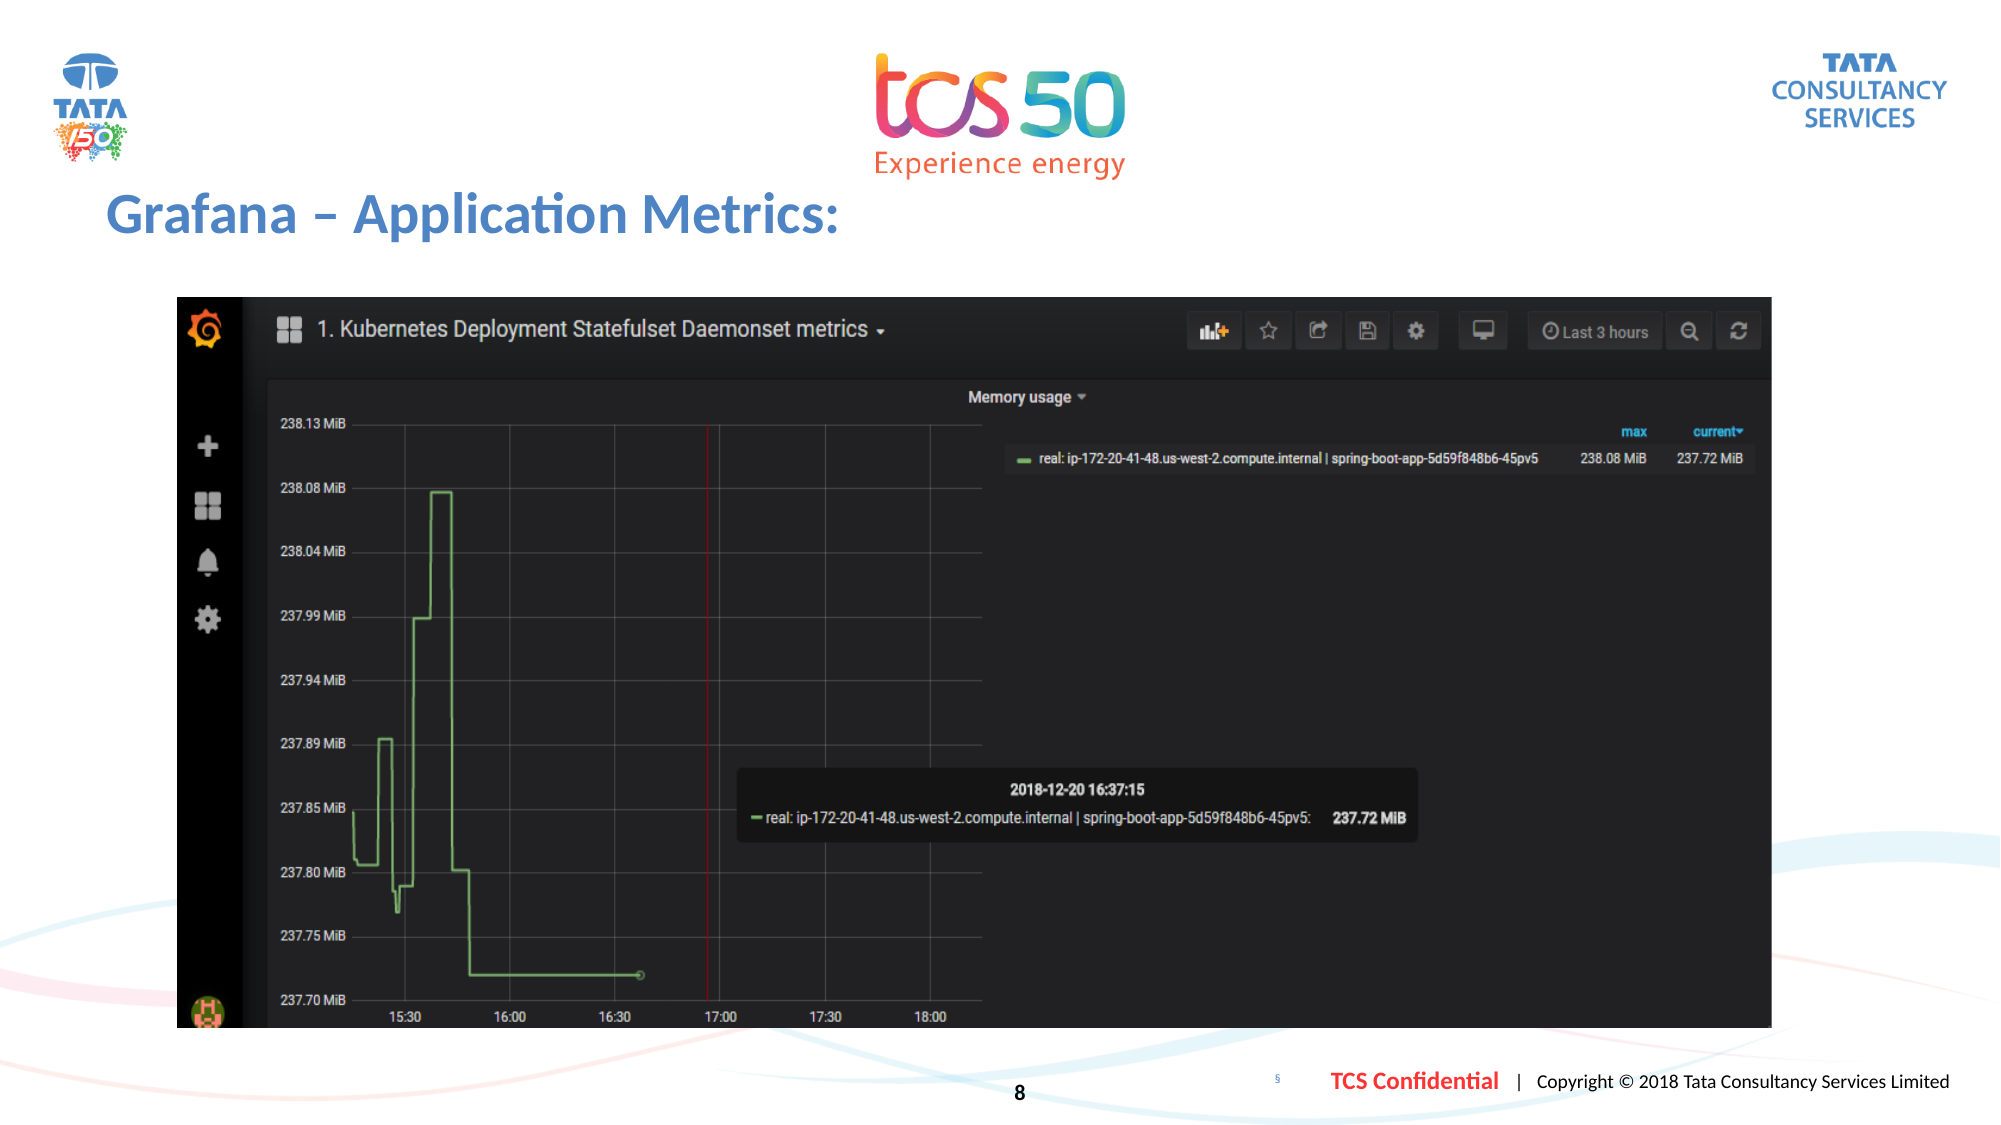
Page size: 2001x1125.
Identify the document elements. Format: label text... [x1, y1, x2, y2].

picture [0, 0, 2000, 205]
list TCS Confidential [1259, 1057, 1536, 1091]
title Grafana – Application Metrics: [106, 175, 1673, 263]
picture [0, 297, 2000, 1125]
